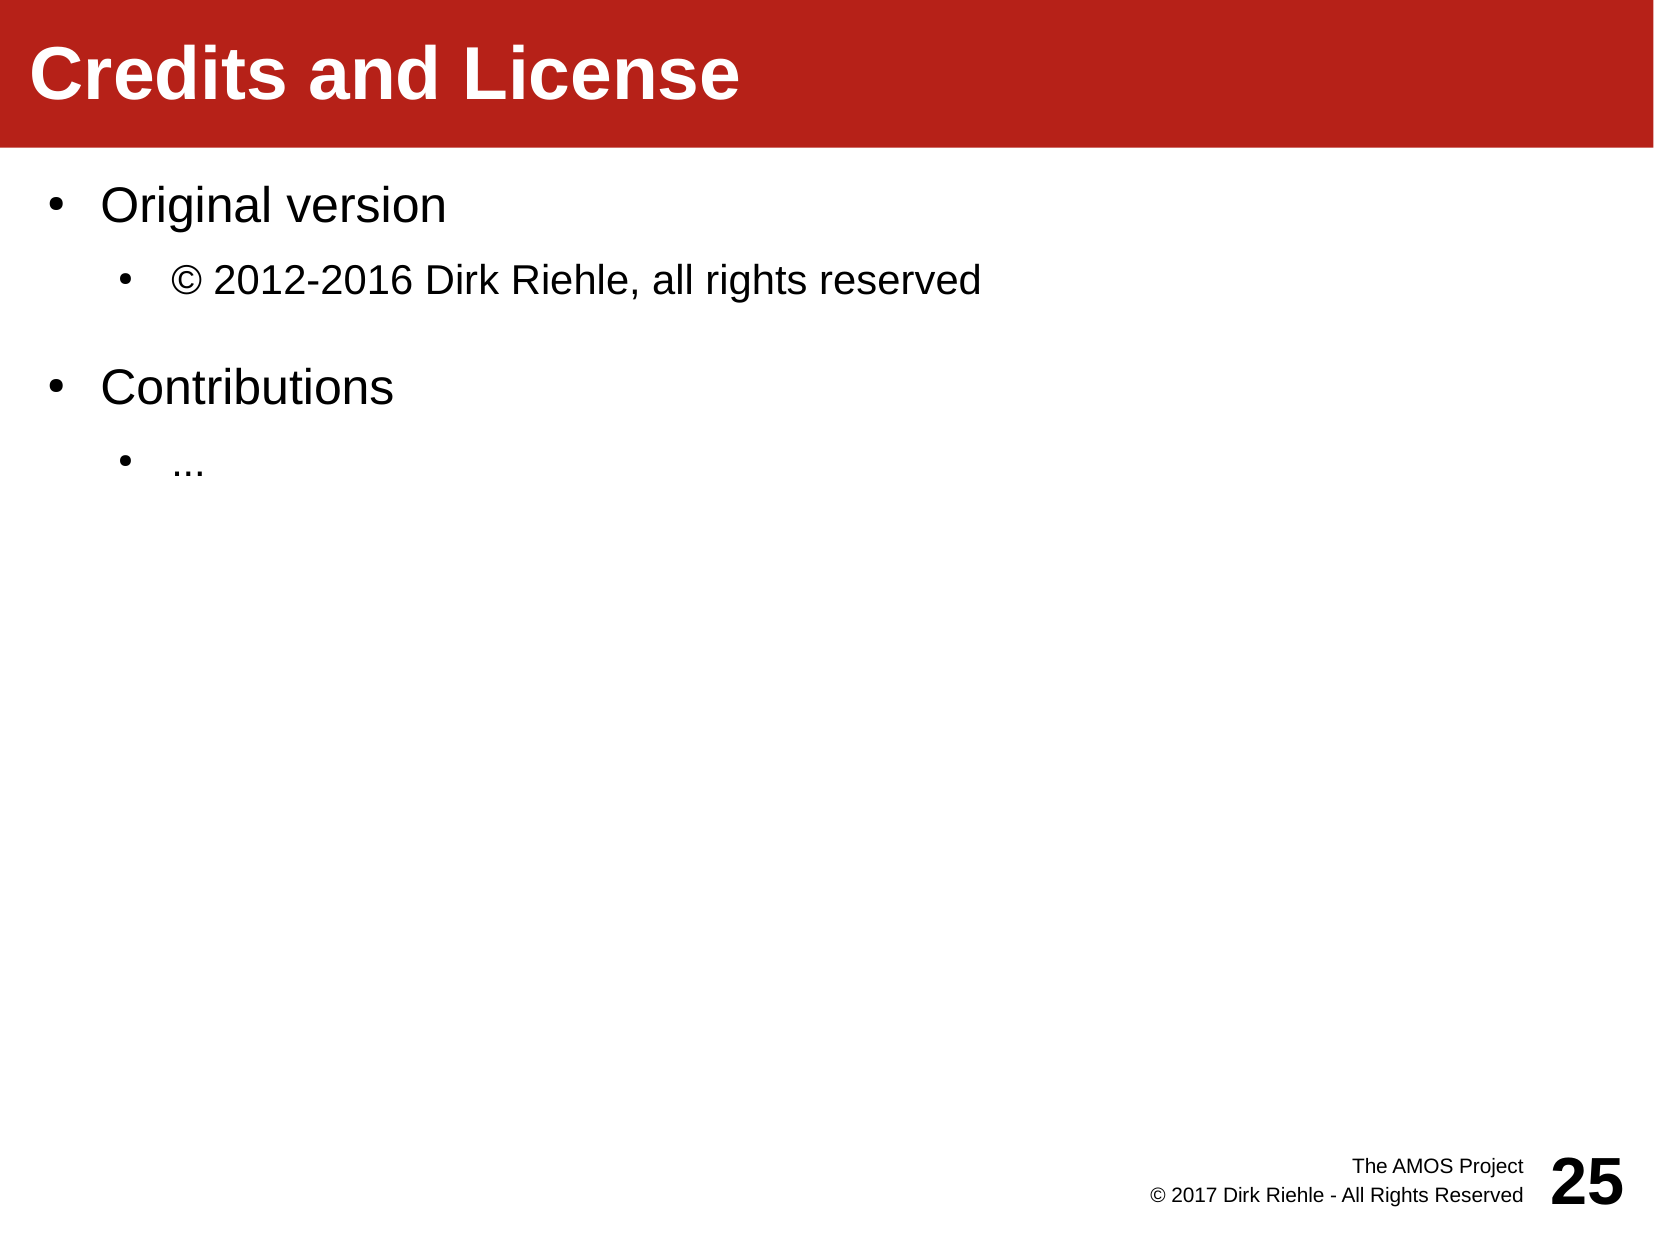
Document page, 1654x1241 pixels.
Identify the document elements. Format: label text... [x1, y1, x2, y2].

title Credits and License [0, 0, 1654, 148]
list Original version © 2012-2016 Dirk Riehle, all rights reserved Contributions ... [29, 177, 1625, 1063]
